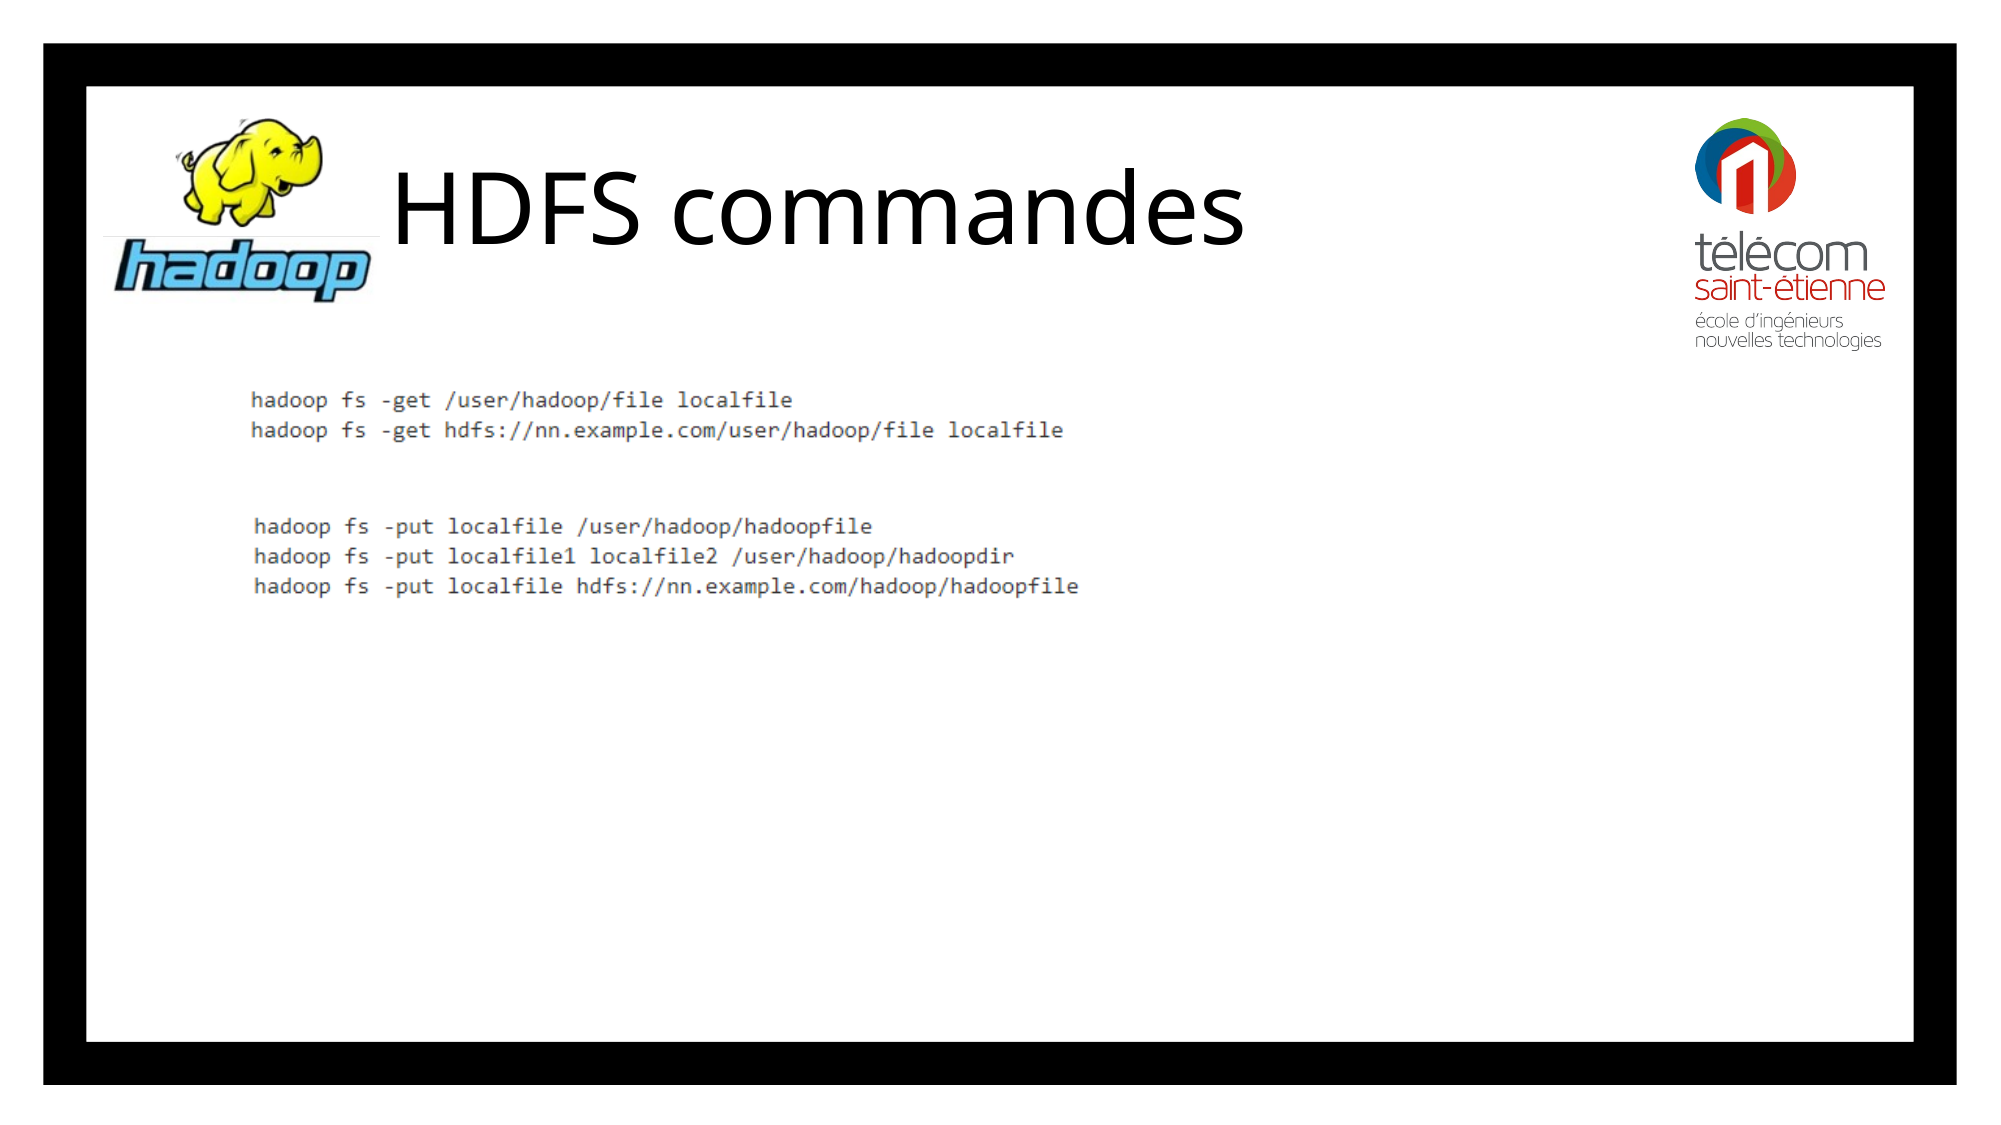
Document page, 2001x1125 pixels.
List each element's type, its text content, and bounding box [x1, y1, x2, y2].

title HDFS commandes [380, 138, 1849, 304]
picture [241, 379, 1080, 455]
picture [103, 118, 380, 305]
picture [1715, 134, 1730, 138]
picture [1695, 118, 1885, 351]
picture [241, 504, 1306, 604]
